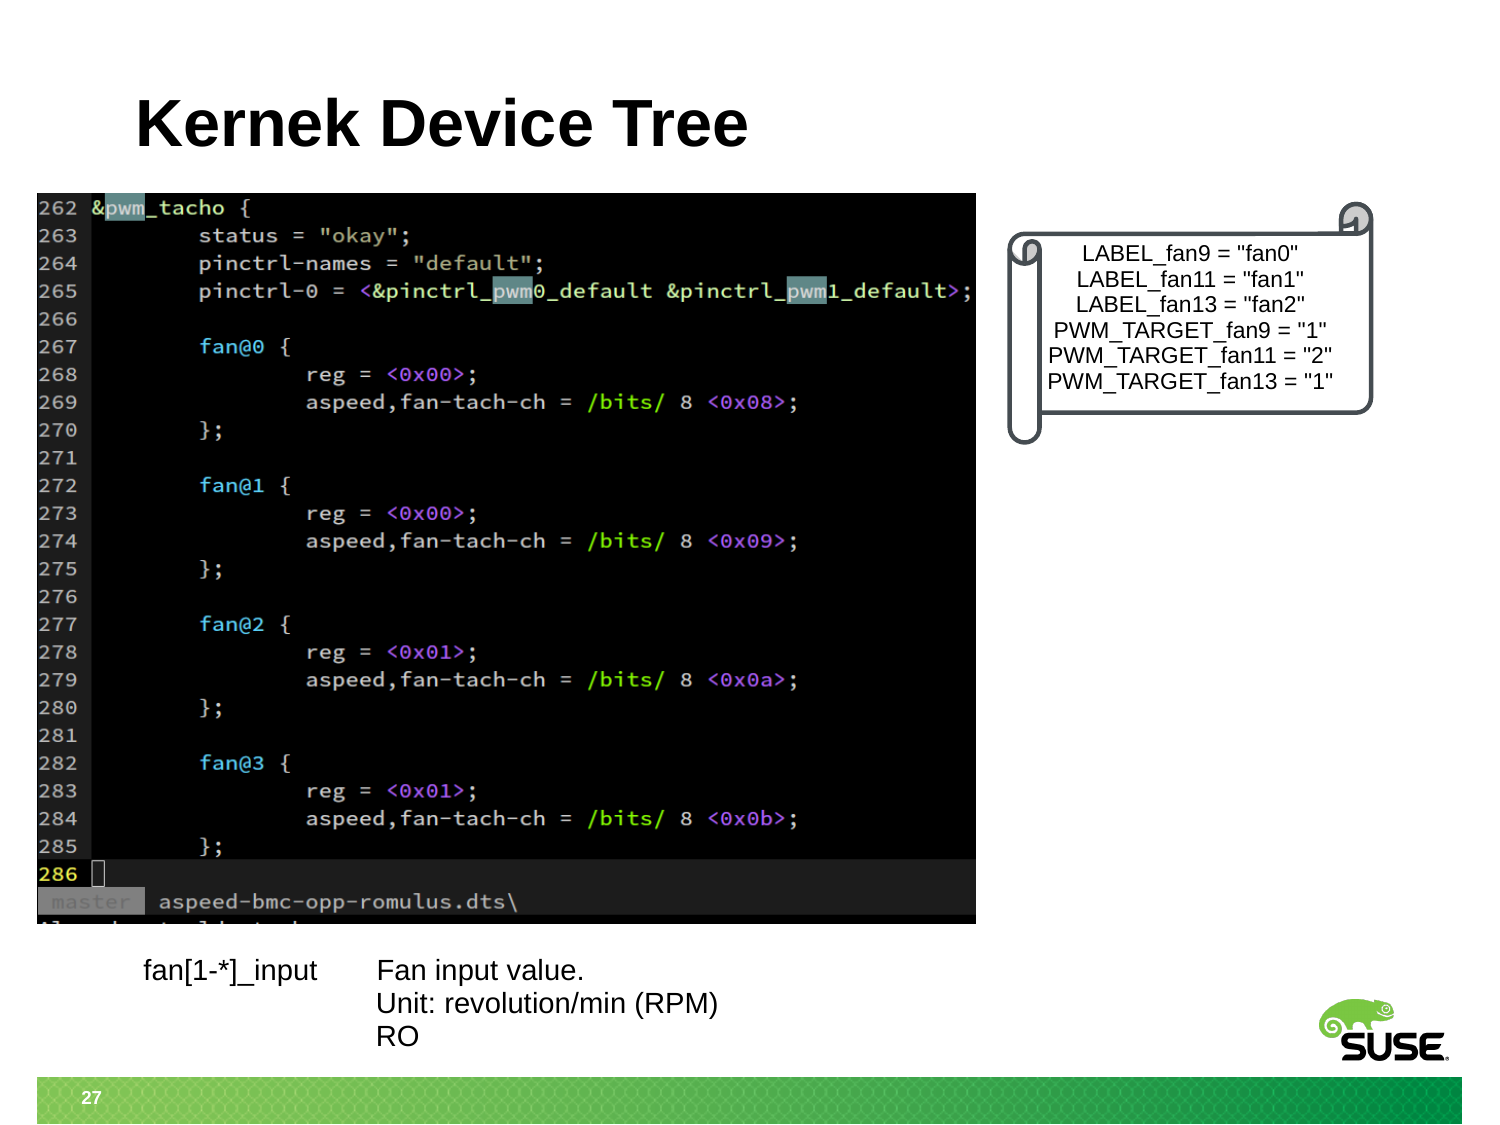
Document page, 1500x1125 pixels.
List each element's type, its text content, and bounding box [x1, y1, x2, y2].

picture [37, 193, 976, 924]
picture [840, 1077, 1462, 1124]
text_box fan[1-*]_input Fan input value. Unit: revolution/min (RPM) RO [128, 946, 840, 1125]
text_box LABEL_fan9 = "fan0" LABEL_fan11 = "fan1" LABEL_fan13 = "fan2" PWM_TARGET_fan9 = "1" PWM_TARGET_fan11 = "2" PWM_TARGET_fan13 = "1" [1009, 220, 1372, 413]
picture [37, 1077, 128, 1124]
title Kernek Device Tree [135, 41, 1372, 204]
picture [1319, 999, 1449, 1061]
text_box LABEL_fan9 = "fan0" LABEL_fan11 = "fan1" LABEL_fan13 = "fan2" PWM_TARGET_fan9 = "1" PWM_TARGET_fan11 = "2" PWM_TARGET_fan13 = "1" [1009, 251, 1040, 443]
